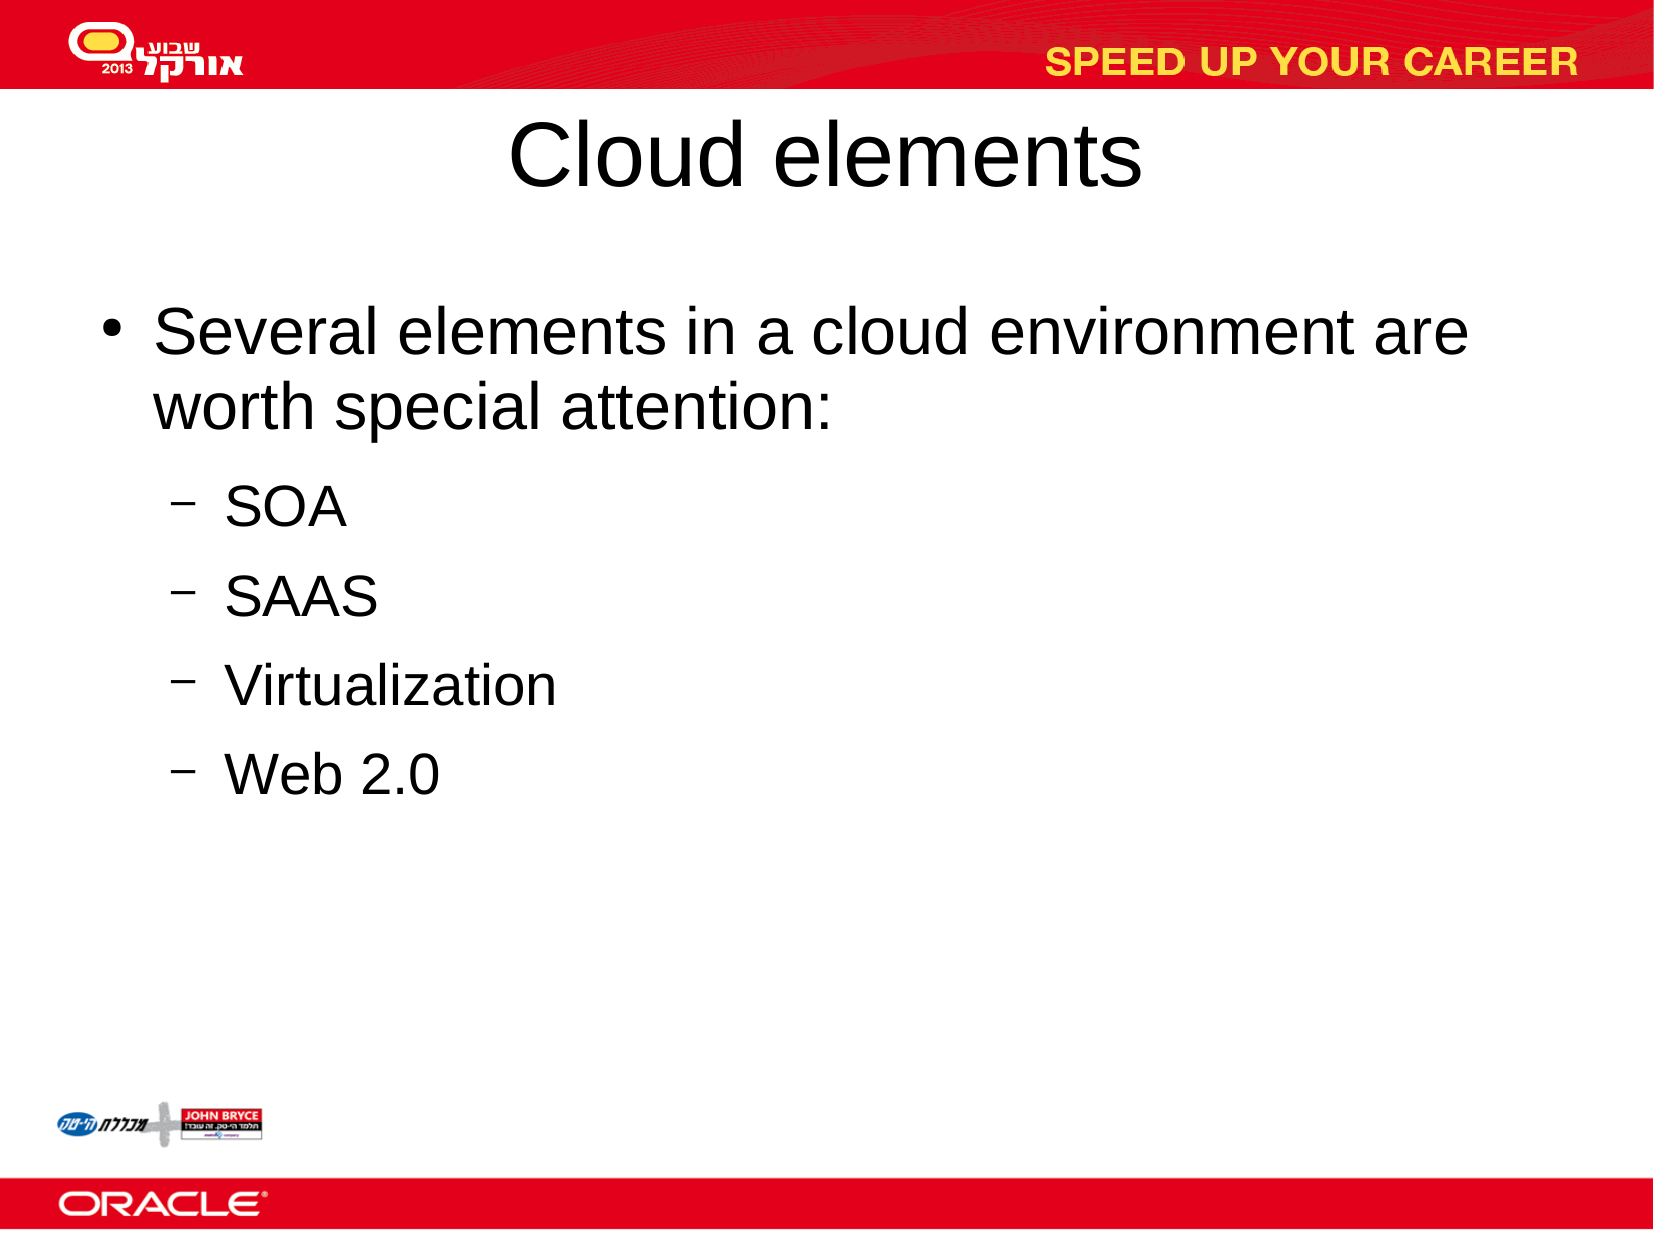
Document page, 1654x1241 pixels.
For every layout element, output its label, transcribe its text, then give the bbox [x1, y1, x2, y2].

picture [0, 1087, 1653, 1240]
title Cloud elements [82, 49, 1571, 257]
picture [0, 0, 1654, 89]
list Several elements in a cloud environment are worth special attention: SOA SAAS Virtualization Web 2.0 [82, 290, 1538, 1010]
